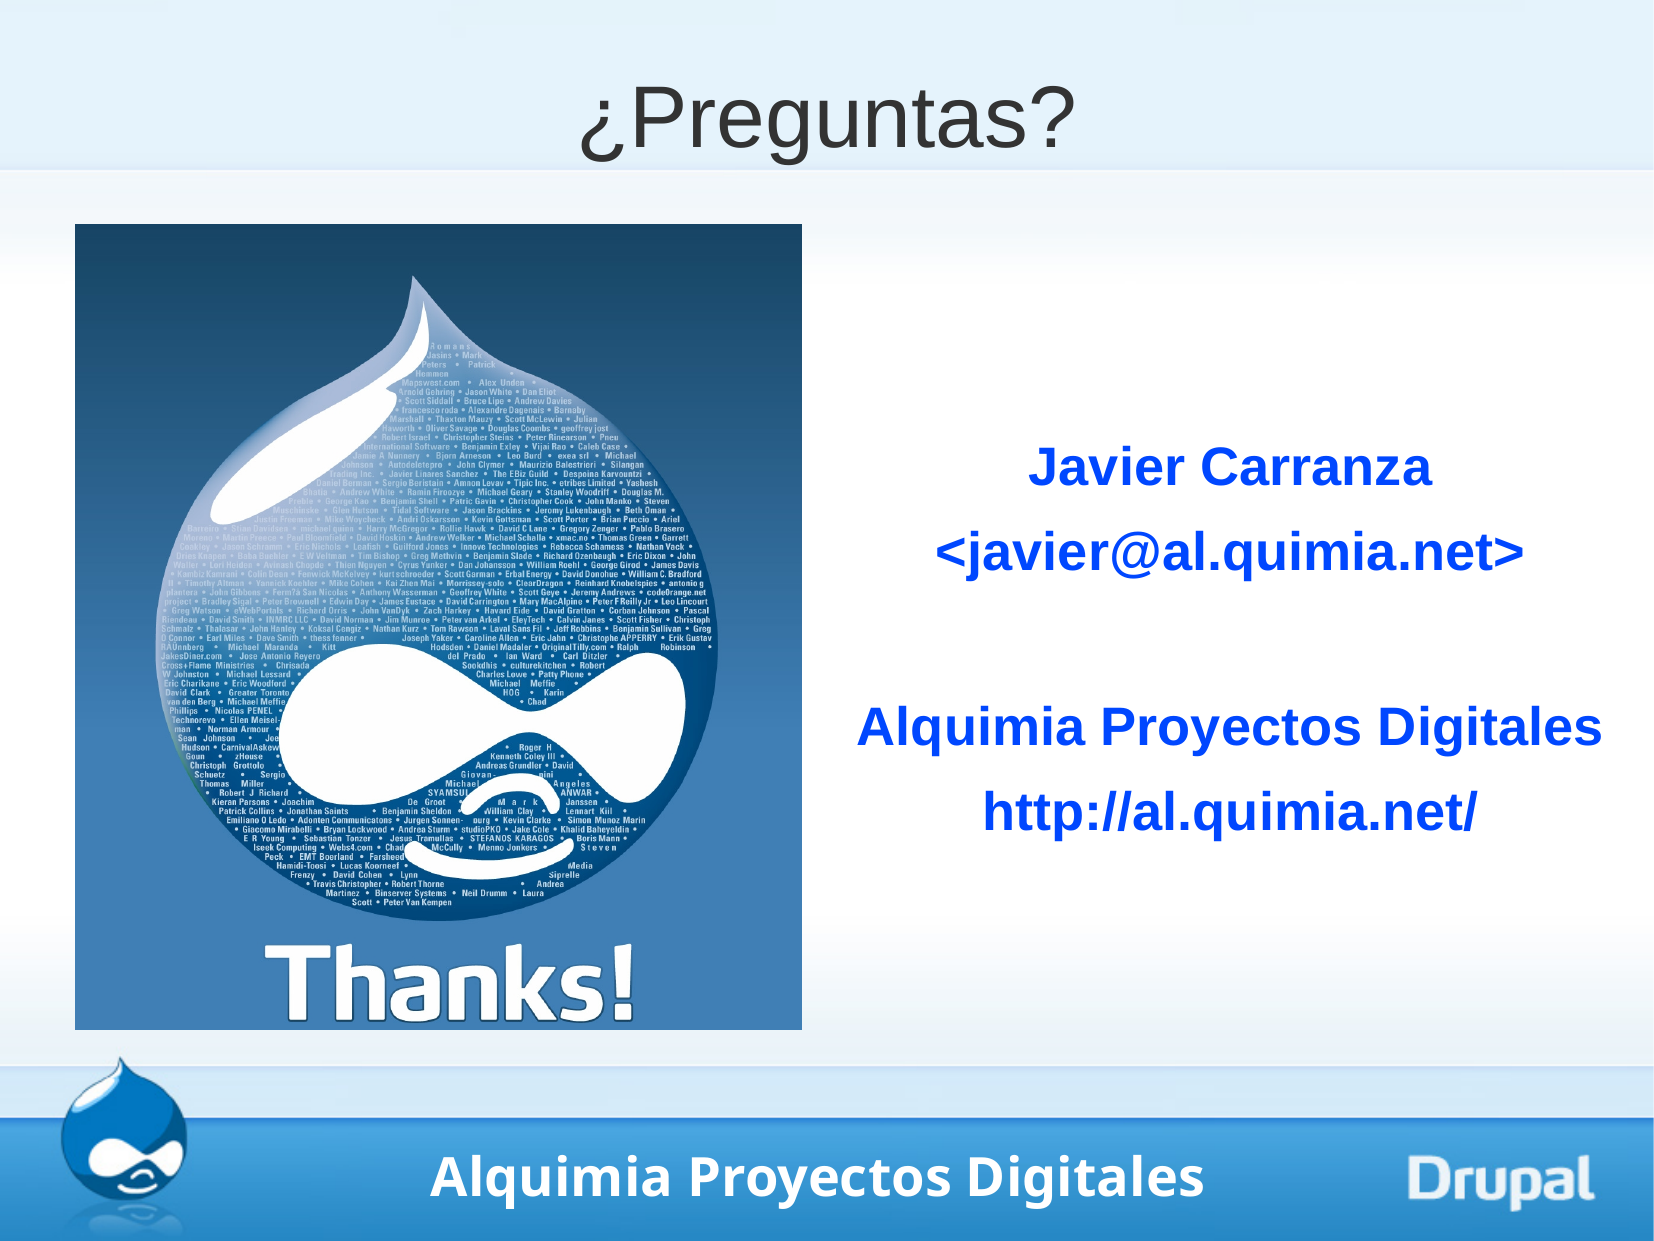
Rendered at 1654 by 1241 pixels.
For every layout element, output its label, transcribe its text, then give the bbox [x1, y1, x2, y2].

list Javier Carranza <javier@al.quimia.net> Alquimia Proyectos Digitales http://al.quimia.net/ [848, 412, 1613, 818]
picture [0, 0, 1654, 1241]
text_box Alquimia Proyectos Digitales [355, 1119, 1281, 1232]
title ¿Preguntas? [82, 23, 1571, 212]
